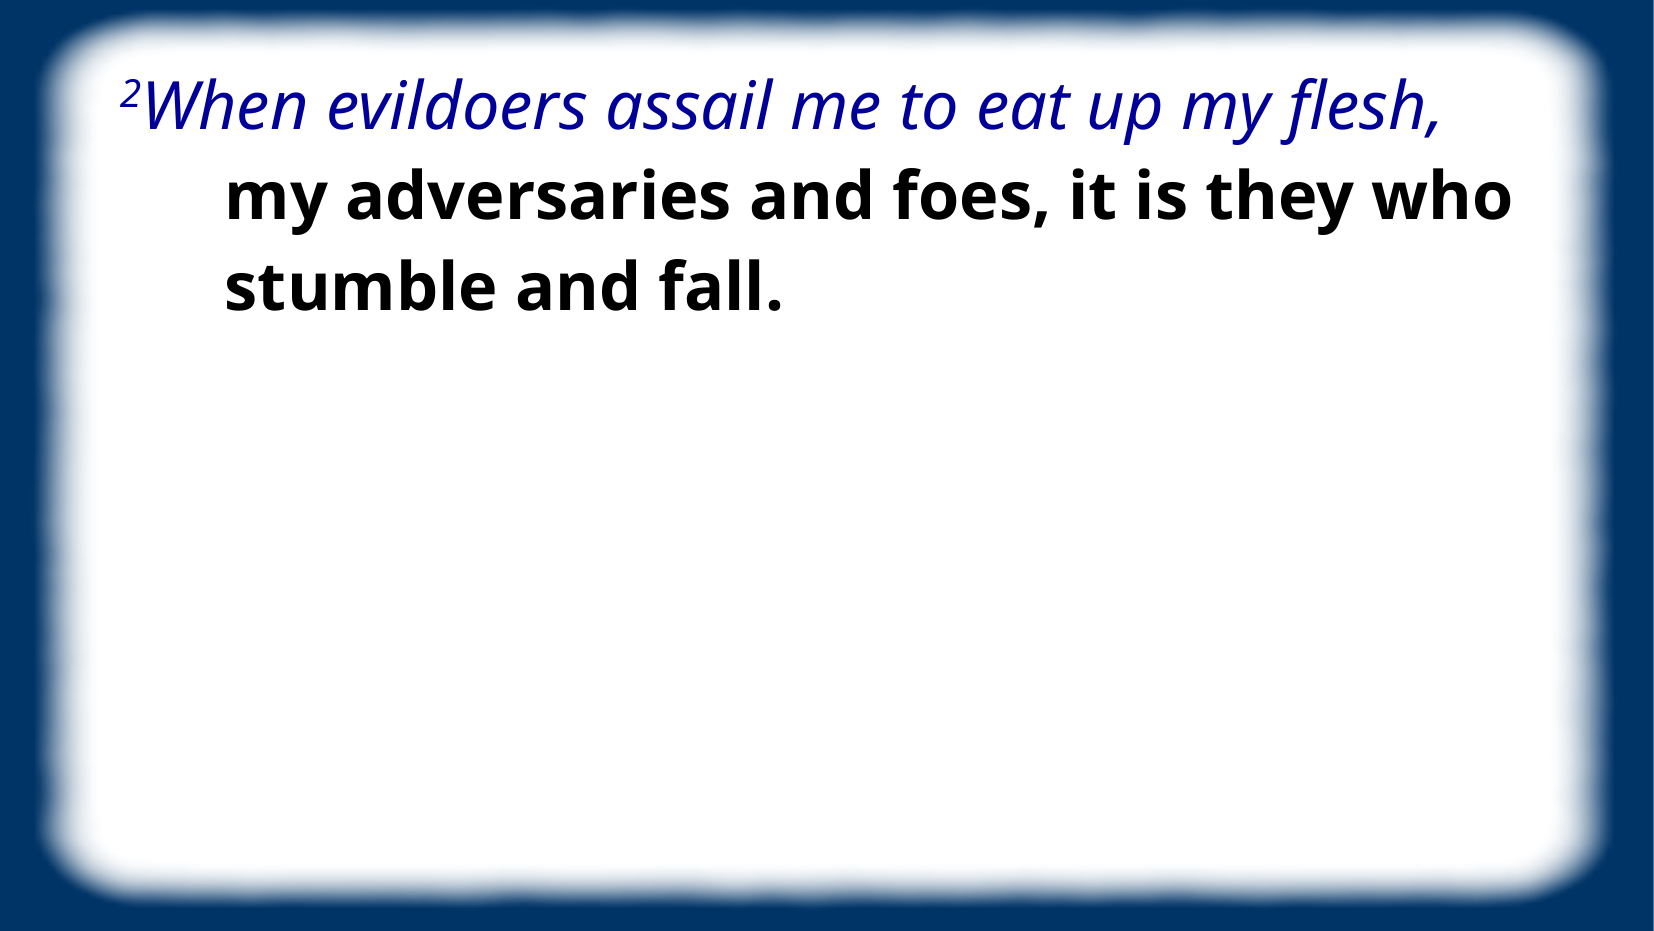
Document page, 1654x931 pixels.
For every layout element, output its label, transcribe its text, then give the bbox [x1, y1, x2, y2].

picture [0, 0, 1654, 931]
text_box 2When evildoers assail me to eat up my flesh, my adversaries and foes, it is they who stumble and fall. [105, 50, 1552, 336]
